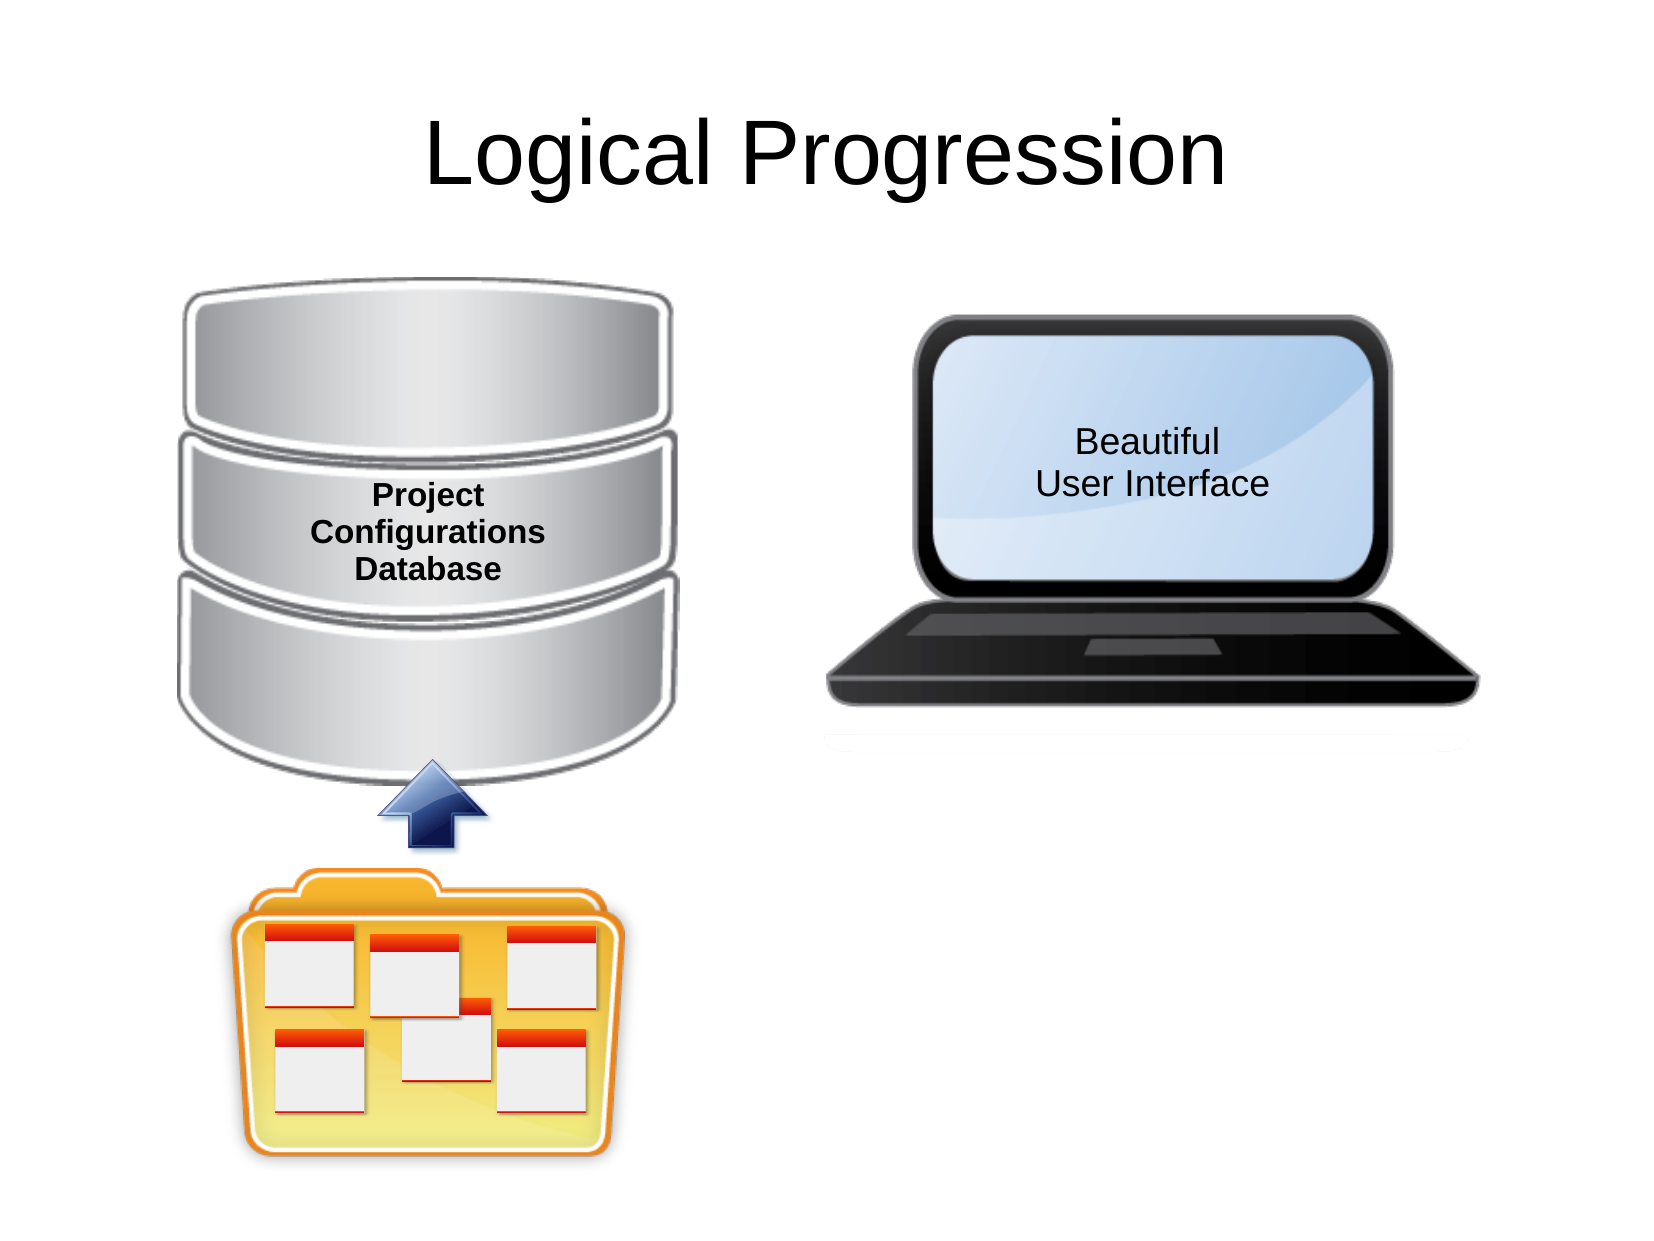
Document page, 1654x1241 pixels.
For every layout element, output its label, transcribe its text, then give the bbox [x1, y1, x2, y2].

picture [206, 868, 650, 1183]
picture [797, 287, 1509, 780]
picture [177, 277, 680, 865]
title Logical Progression [82, 49, 1571, 257]
